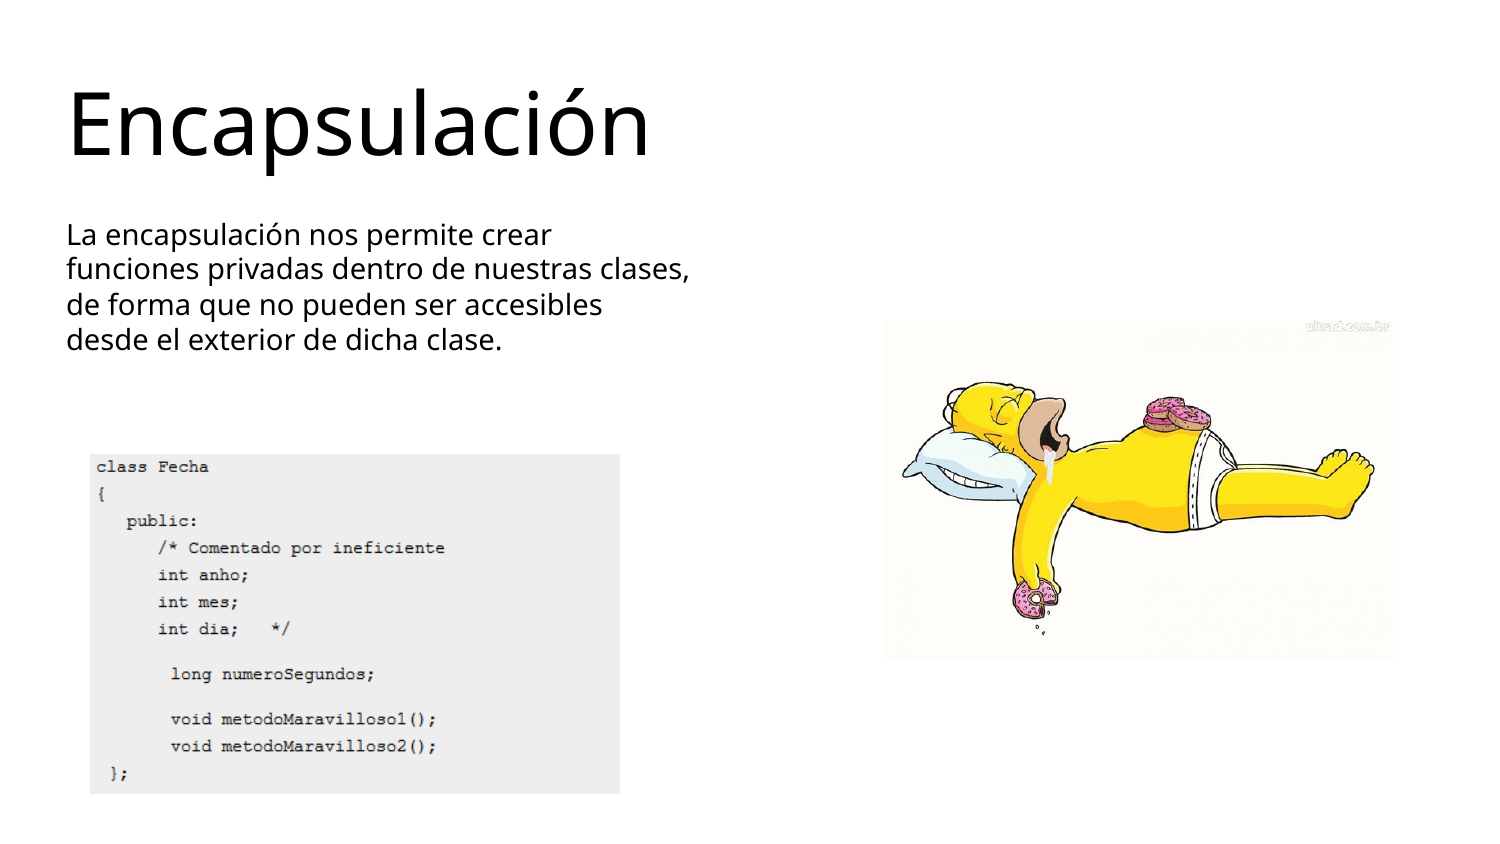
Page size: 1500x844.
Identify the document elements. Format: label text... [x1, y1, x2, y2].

title Encapsulación [51, 51, 1449, 189]
list La encapsulación nos permite crear funciones privadas dentro de nuestras clases, de forma que no pueden ser accesibles desde el exterior de dicha clase. [51, 200, 708, 455]
picture [82, 454, 620, 794]
picture [884, 320, 1393, 660]
